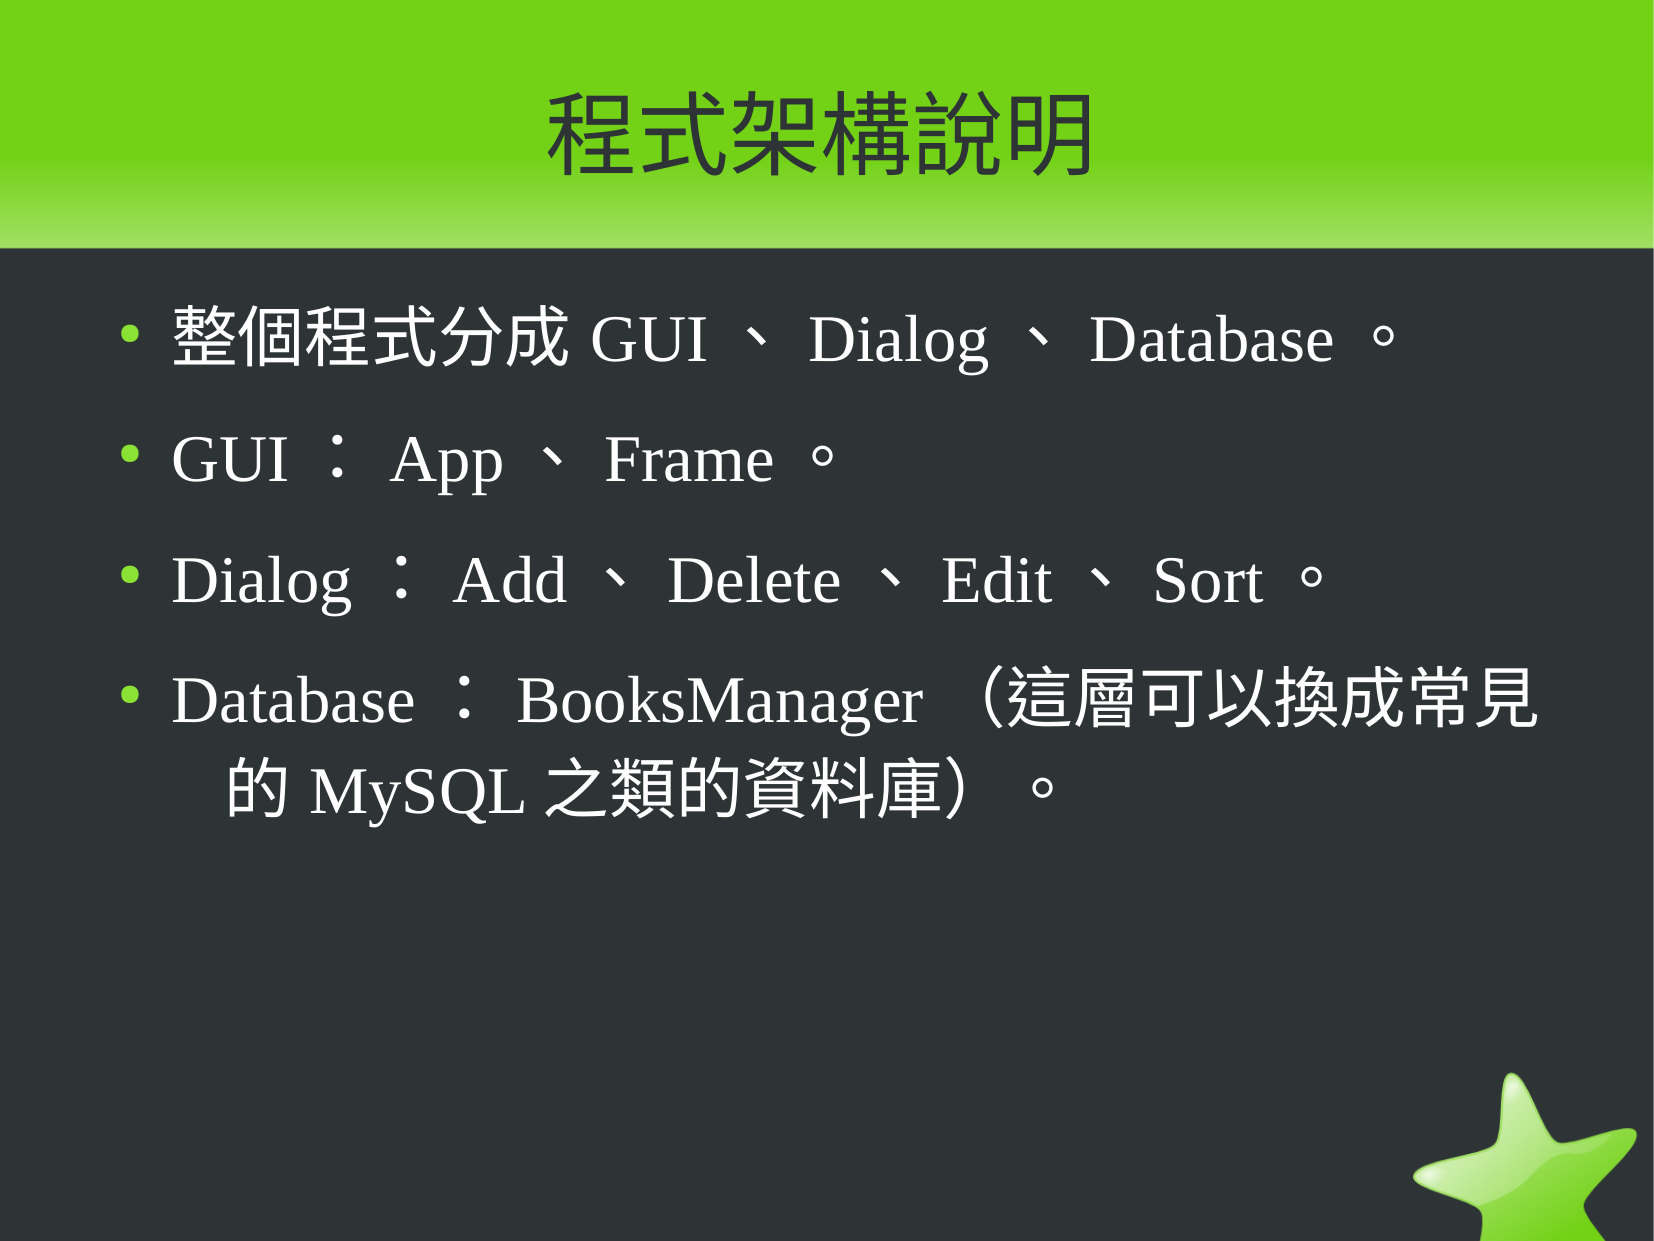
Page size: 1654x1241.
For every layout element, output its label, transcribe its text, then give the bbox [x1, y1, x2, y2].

picture [0, 0, 1654, 1241]
title 程式架構說明 [76, 29, 1565, 237]
list 整個程式分成GUI、Dialog、Database。 GUI：App、Frame。 Dialog：Add、Delete、Edit、Sort。 Database：BooksManager（這層可以換成常見的MySQL之類的資料庫）。 [82, 290, 1571, 1109]
